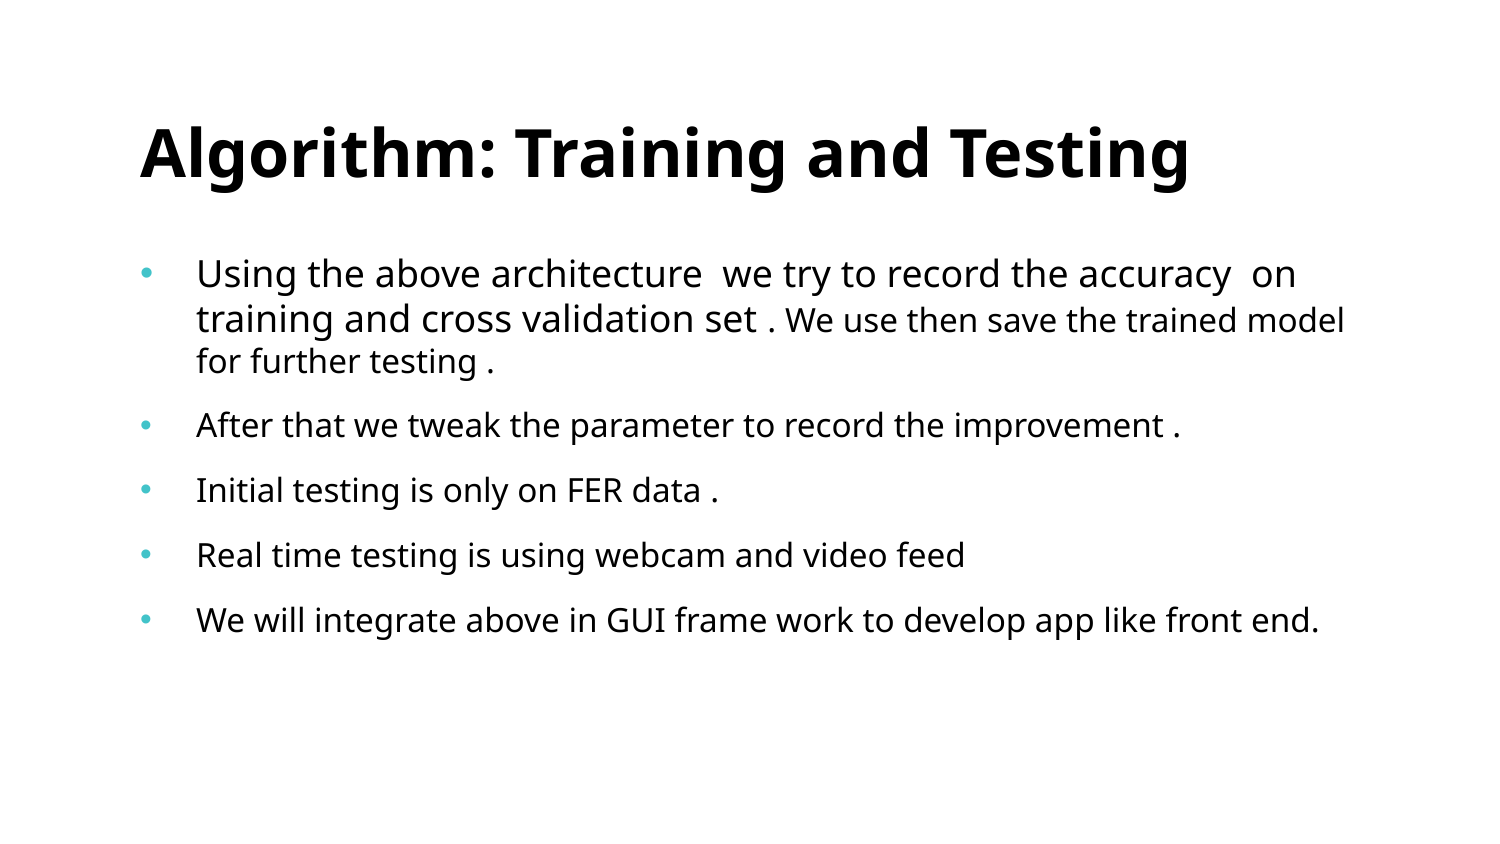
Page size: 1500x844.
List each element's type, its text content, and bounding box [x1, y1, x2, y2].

title Algorithm: Training and Testing [125, 57, 1375, 198]
list Using the above architecture we try to record the accuracy on training and cross validation set . We use then save the trained model for further testing . After that we tweak the parameter to record the improvement . Initial testing is only on FER data . Real time testing is using webcam and video feed We will integrate above in GUI frame work to develop app like front end. [125, 234, 1375, 735]
